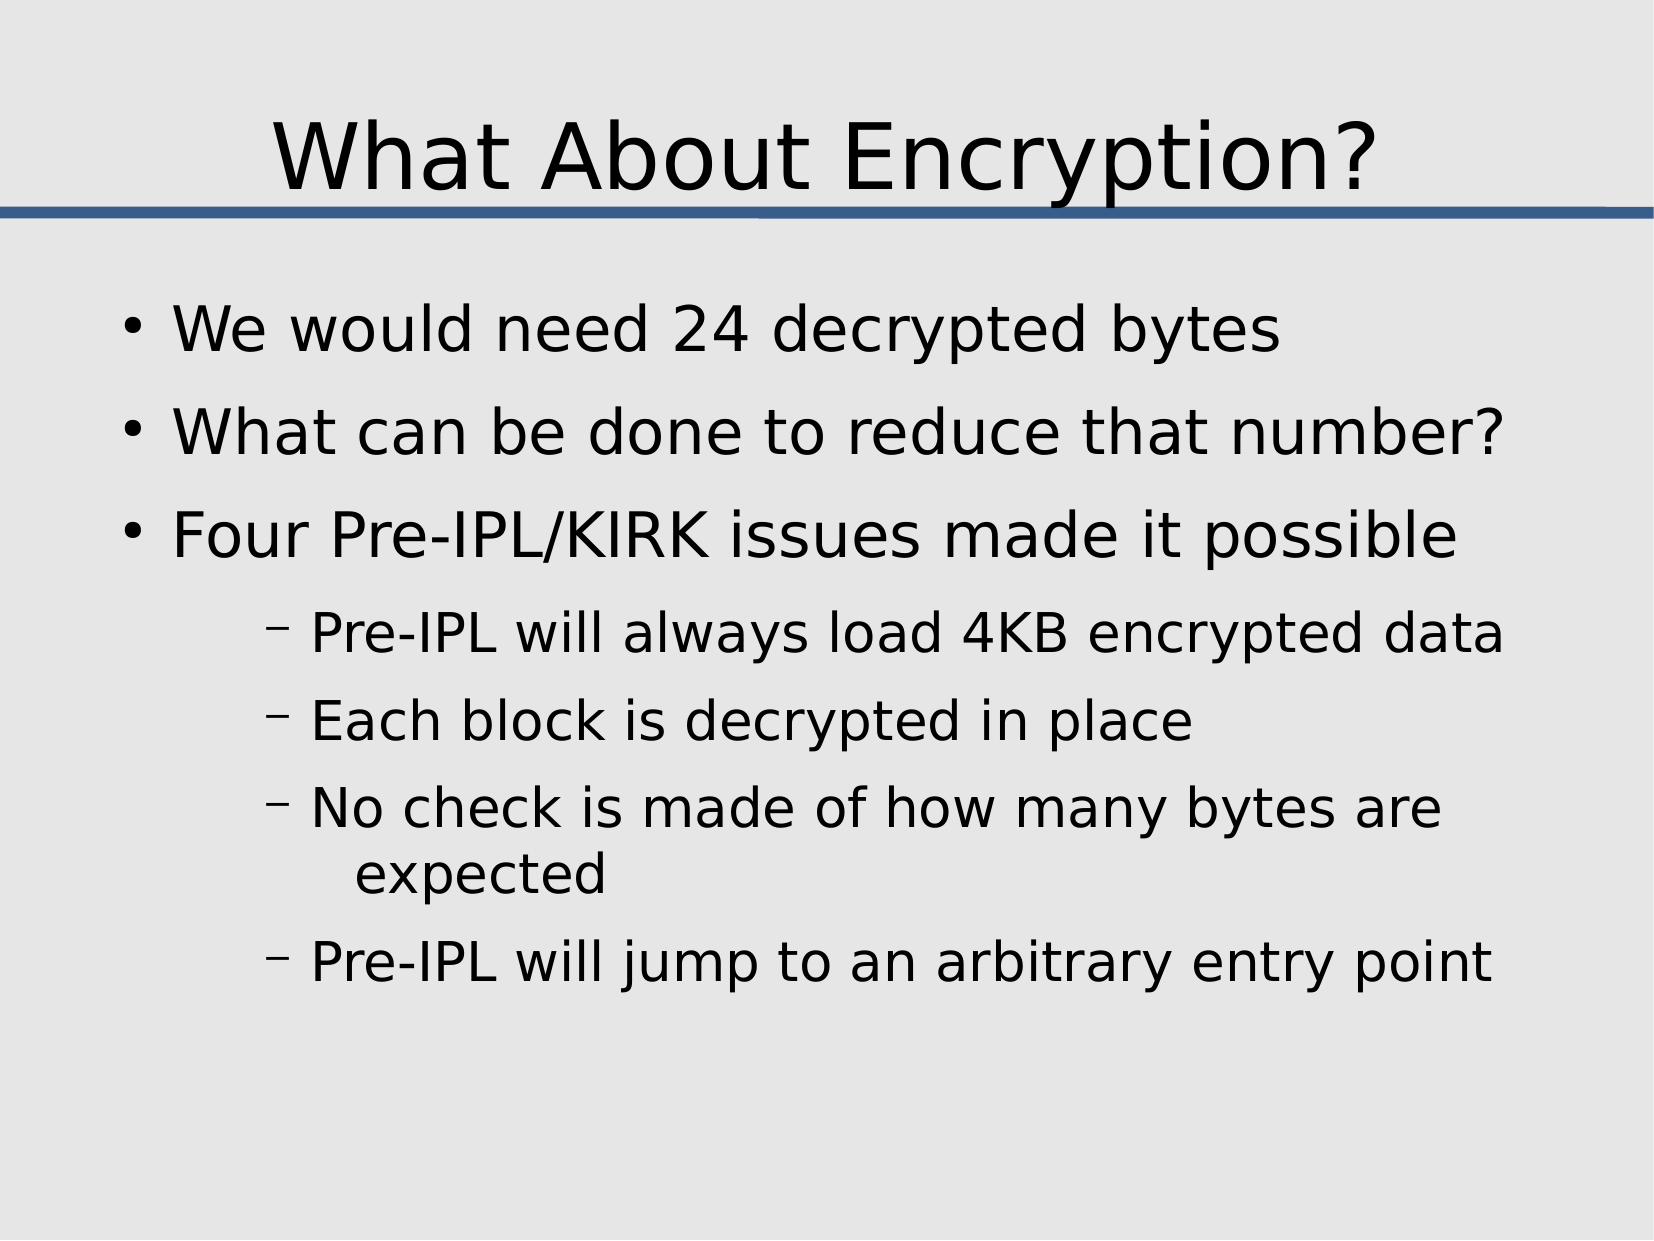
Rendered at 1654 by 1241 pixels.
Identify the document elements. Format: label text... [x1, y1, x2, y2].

list We would need 24 decrypted bytes What can be done to reduce that number? Four Pre-IPL/KIRK issues made it possible Pre-IPL will always load 4KB encrypted data Each block is decrypted in place No check is made of how many bytes are expected Pre-IPL will jump to an arbitrary entry point [88, 288, 1577, 1099]
title What About Encryption? [82, 56, 1571, 250]
